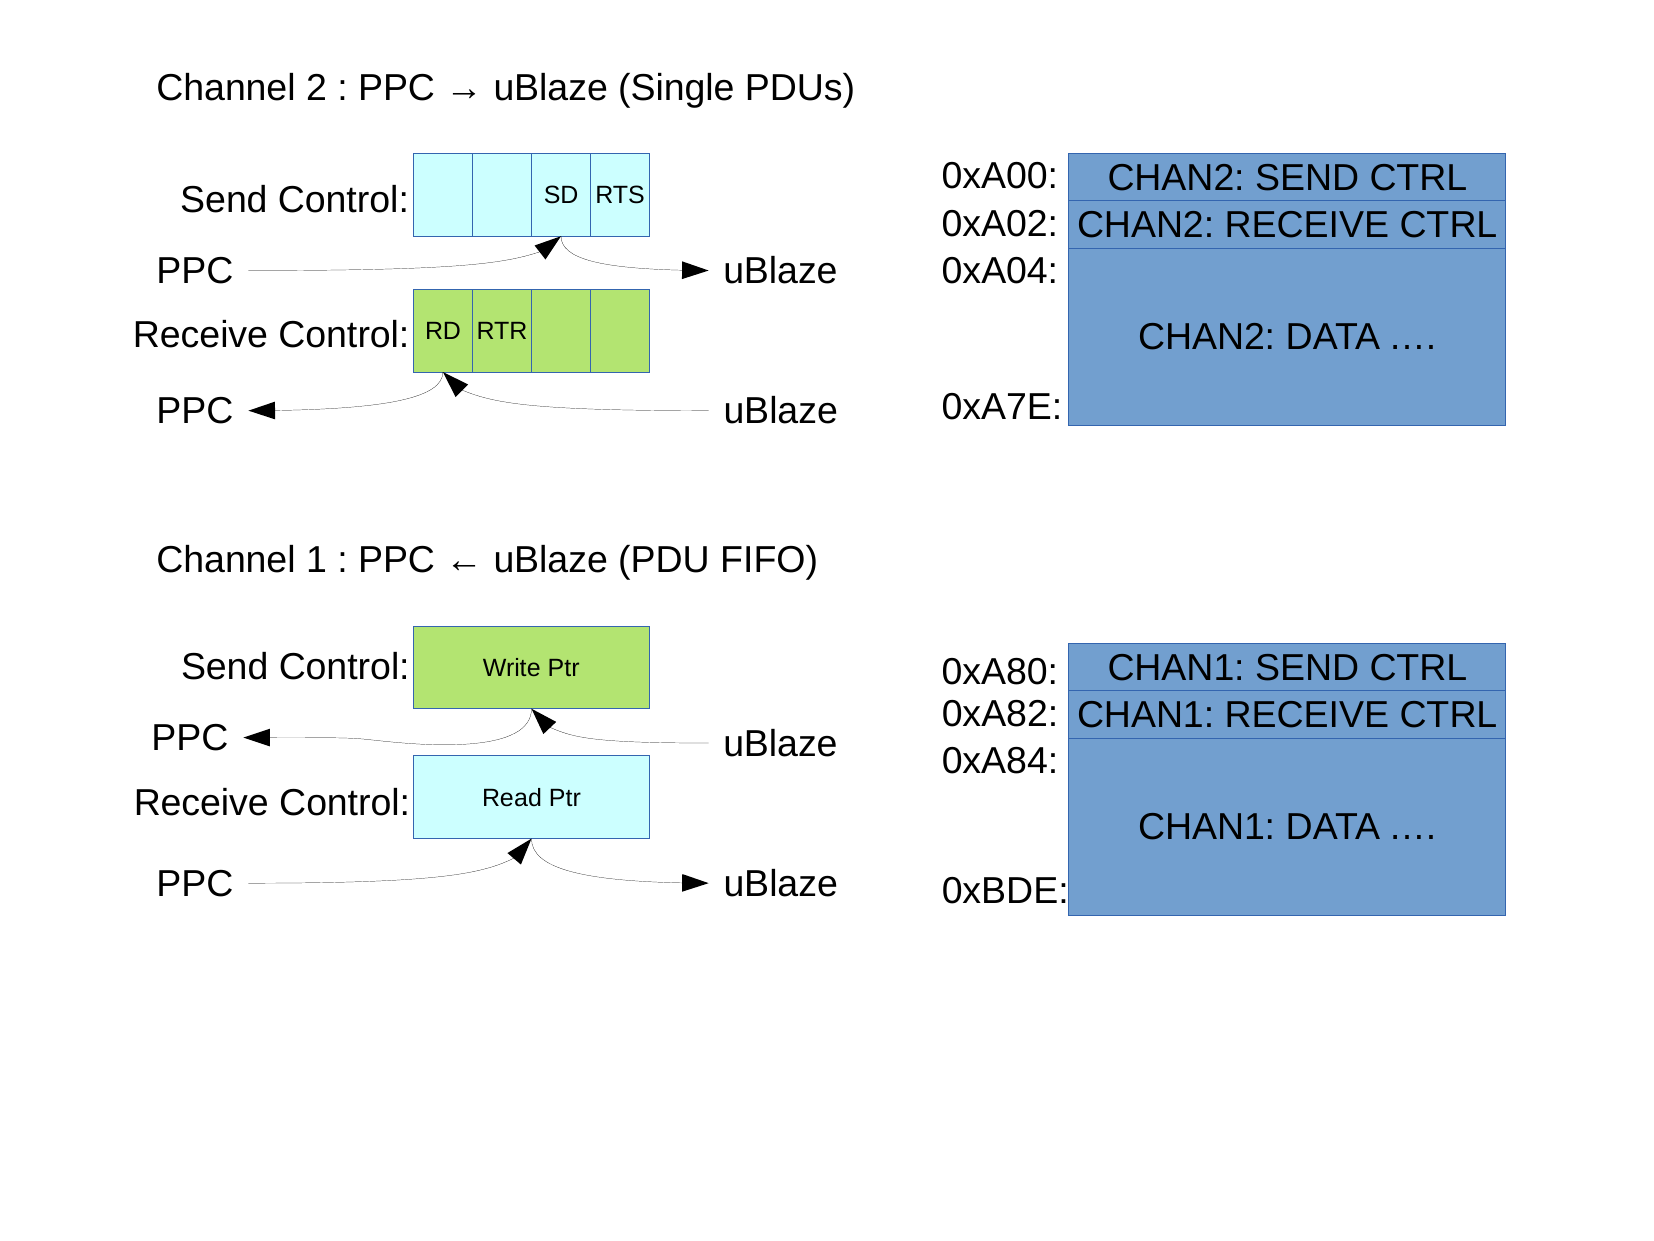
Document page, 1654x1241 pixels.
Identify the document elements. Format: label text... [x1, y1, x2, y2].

text_box Channel 1 : PPC ← uBlaze (PDU FIFO) [141, 531, 1359, 589]
text_box RD [413, 289, 472, 373]
text_box 0xA02: [926, 194, 1074, 242]
text_box PPC [141, 854, 249, 912]
text_box Channel 2 : PPC → uBlaze (Single PDUs) [141, 59, 1359, 116]
text_box [531, 289, 650, 373]
text_box CHAN1: RECEIVE CTRL [1074, 690, 1506, 738]
text_box CHAN1: SEND CTRL [1074, 643, 1506, 690]
text_box PPC [141, 382, 249, 440]
text_box CHAN2: SEND CTRL [1073, 153, 1506, 200]
text_box SD [532, 153, 590, 237]
text_box CHAN2: RECEIVE CTRL [1074, 200, 1506, 248]
text_box uBlaze [708, 854, 853, 912]
text_box RTS [590, 153, 650, 237]
text_box [413, 153, 532, 237]
text_box 0xA7E: [926, 377, 1078, 435]
text_box Write Ptr [413, 626, 650, 709]
text_box Receive Control: [118, 306, 425, 364]
text_box PPC [136, 709, 244, 767]
text_box uBlaze [708, 714, 853, 772]
text_box 0xA04: [926, 242, 1074, 299]
text_box uBlaze [708, 242, 853, 299]
text_box 0xA80: [926, 643, 1074, 701]
text_box 0xA84: [927, 732, 1074, 790]
text_box Send Control: [166, 637, 425, 695]
text_box 0xA00: [926, 147, 1073, 194]
text_box Send Control: [165, 170, 424, 228]
text_box Receive Control: [119, 773, 426, 831]
text_box RTR [472, 289, 531, 373]
text_box PPC [141, 242, 249, 299]
text_box 0xBDE: [927, 862, 1084, 920]
text_box Read Ptr [413, 755, 650, 839]
text_box CHAN2: DATA …. [1068, 248, 1506, 426]
text_box uBlaze [708, 382, 853, 440]
text_box CHAN1: DATA …. [1068, 738, 1506, 916]
text_box 0xA82: [927, 685, 1074, 732]
